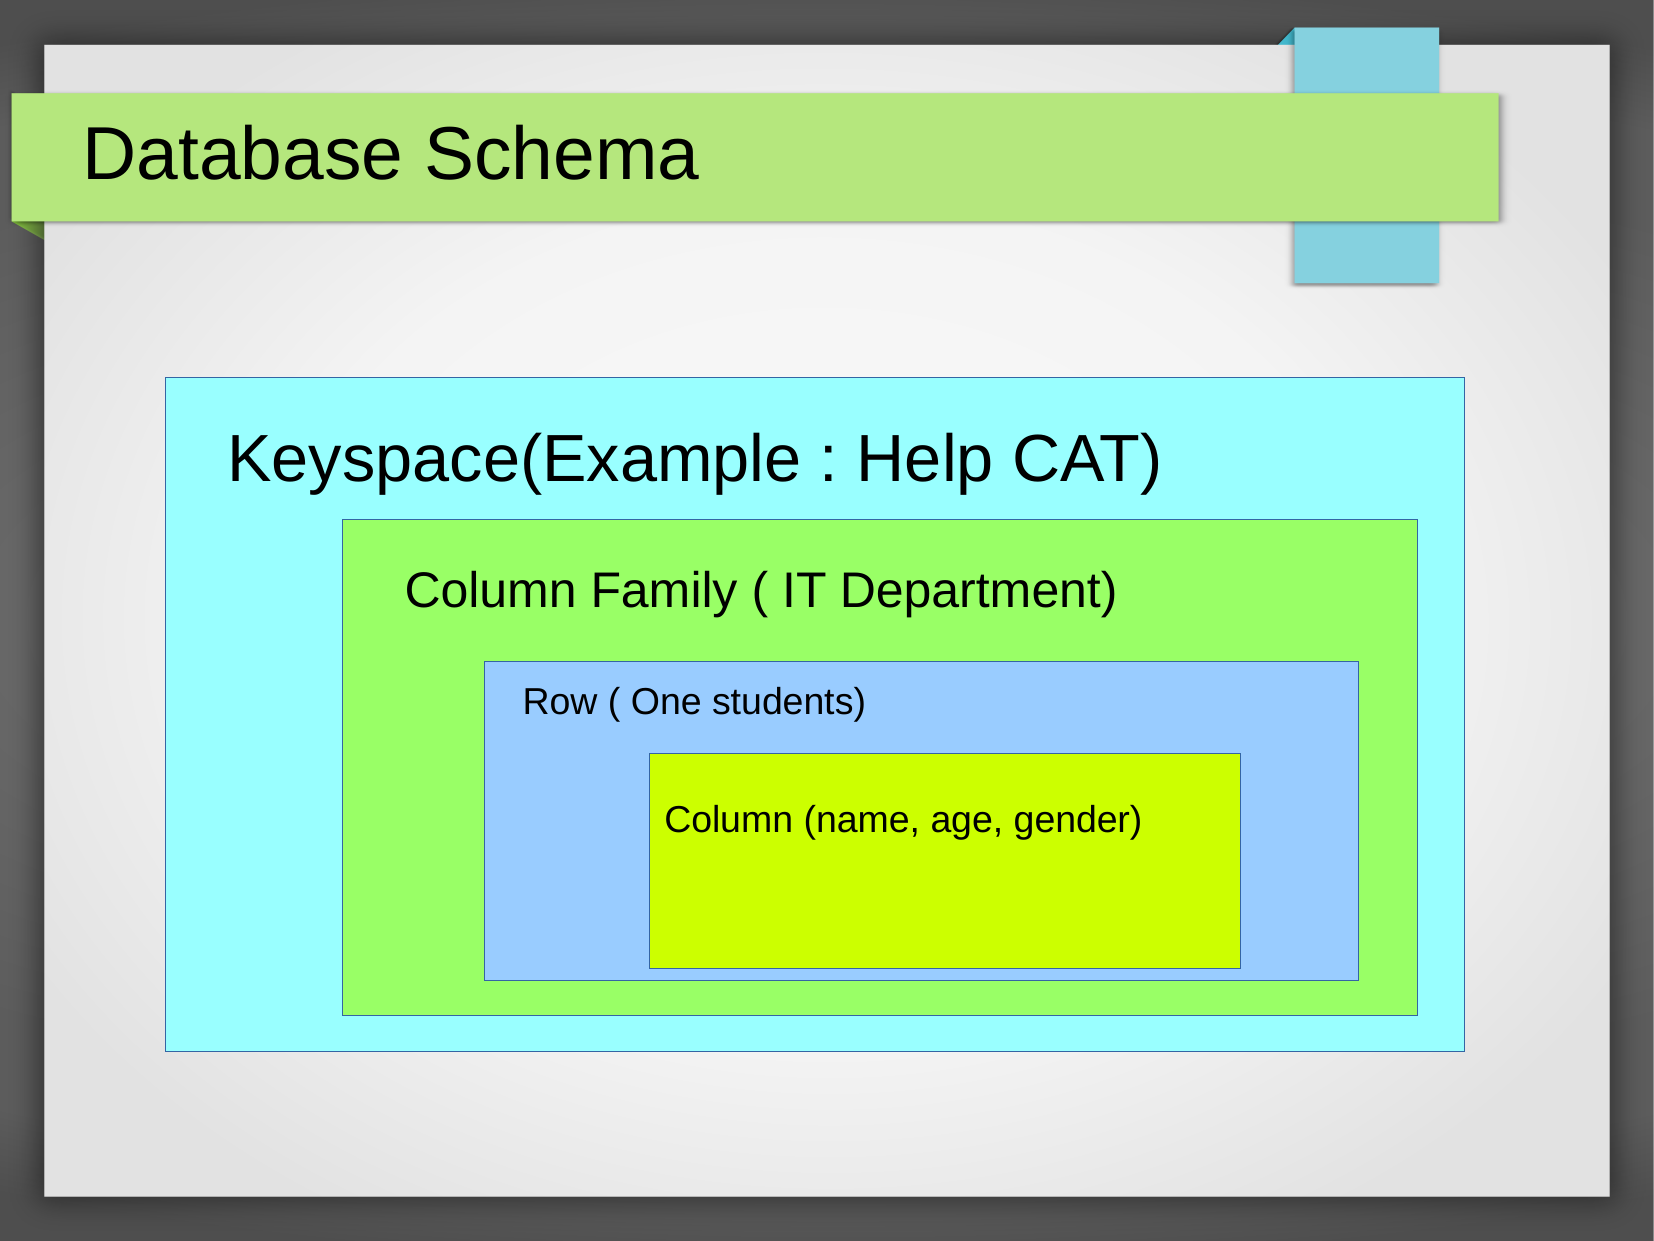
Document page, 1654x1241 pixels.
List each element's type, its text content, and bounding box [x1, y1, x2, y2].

text_box [165, 377, 1465, 1052]
text_box Column Family ( IT Department) [389, 555, 1158, 627]
title Database Schema [82, 94, 1264, 213]
text_box Keyspace(Example : Help CAT) [212, 413, 1217, 503]
text_box Column (name, age, gender) [649, 791, 1158, 849]
text_box Row ( One students) [507, 673, 1040, 731]
picture [0, 0, 1654, 1241]
